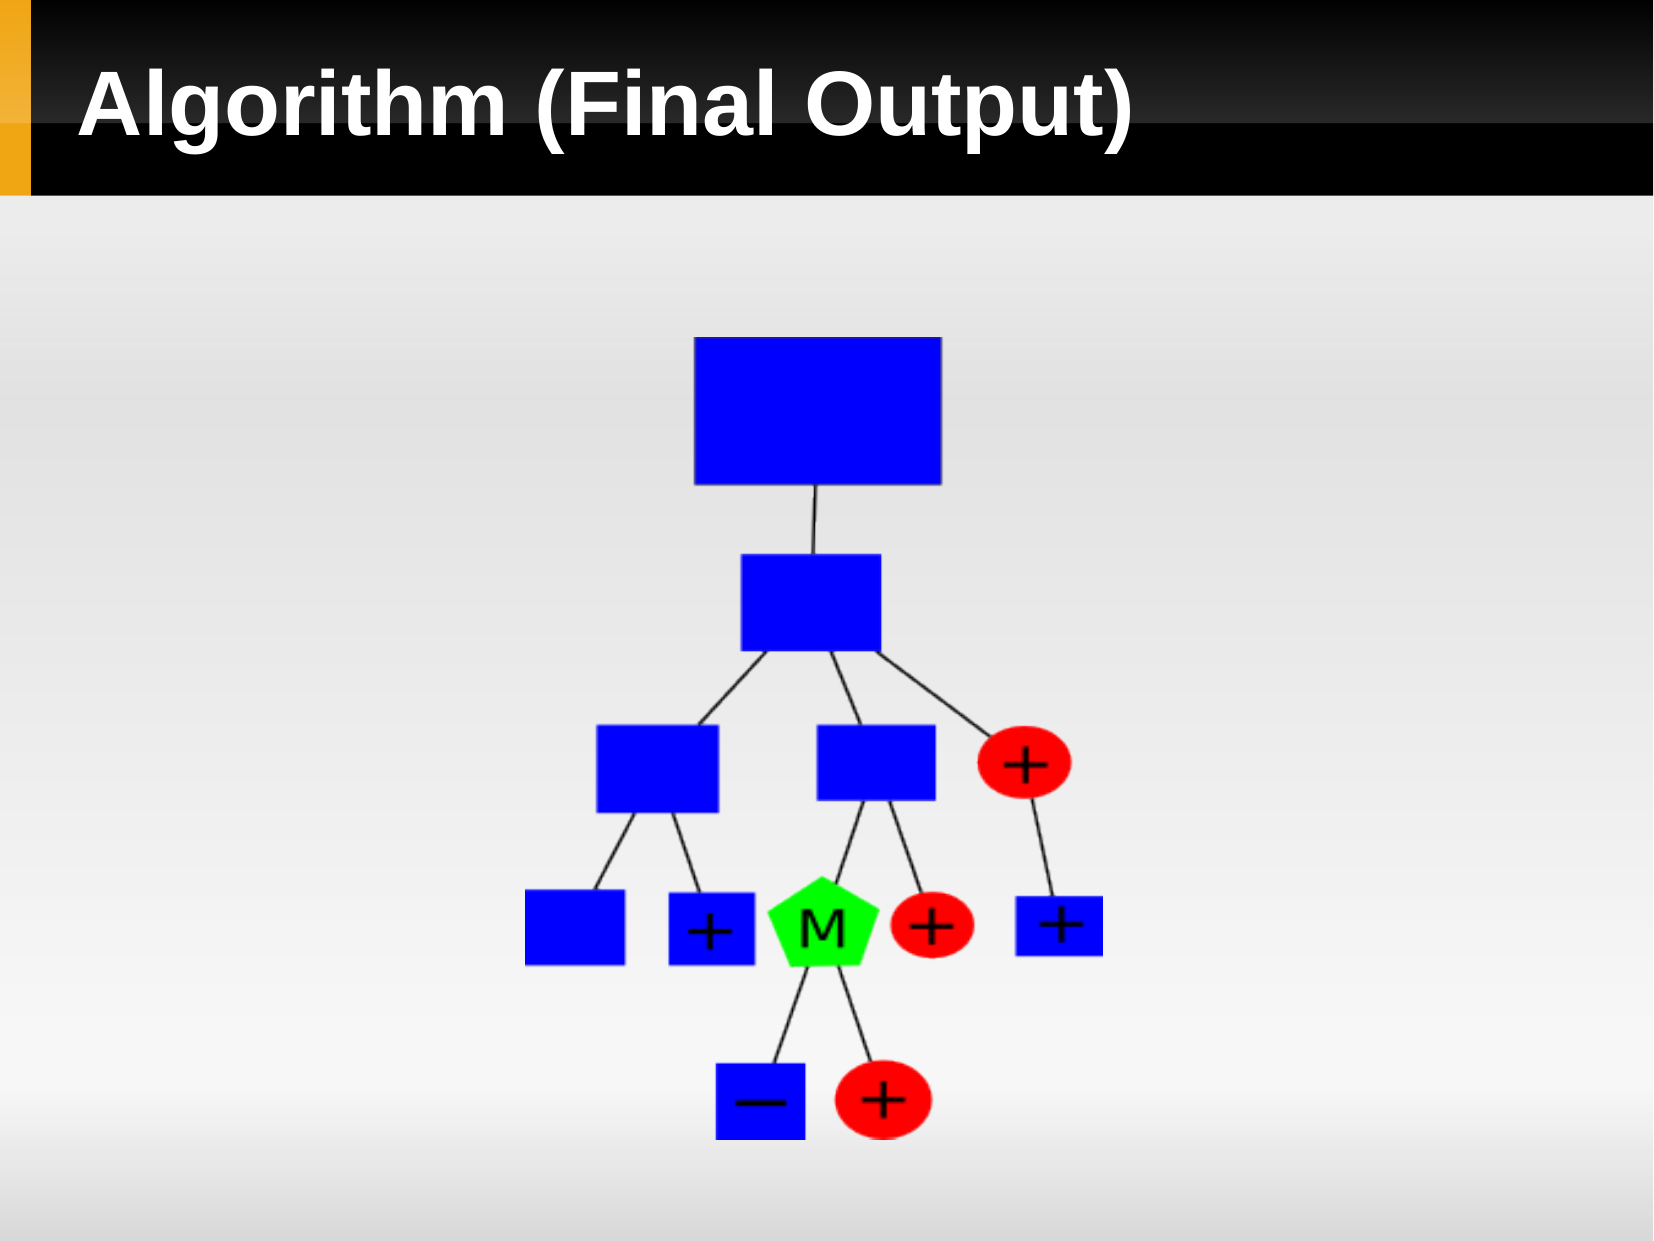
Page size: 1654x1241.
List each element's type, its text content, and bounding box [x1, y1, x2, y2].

title Algorithm (Final Output) [76, 0, 1565, 208]
picture [0, 0, 1654, 1241]
